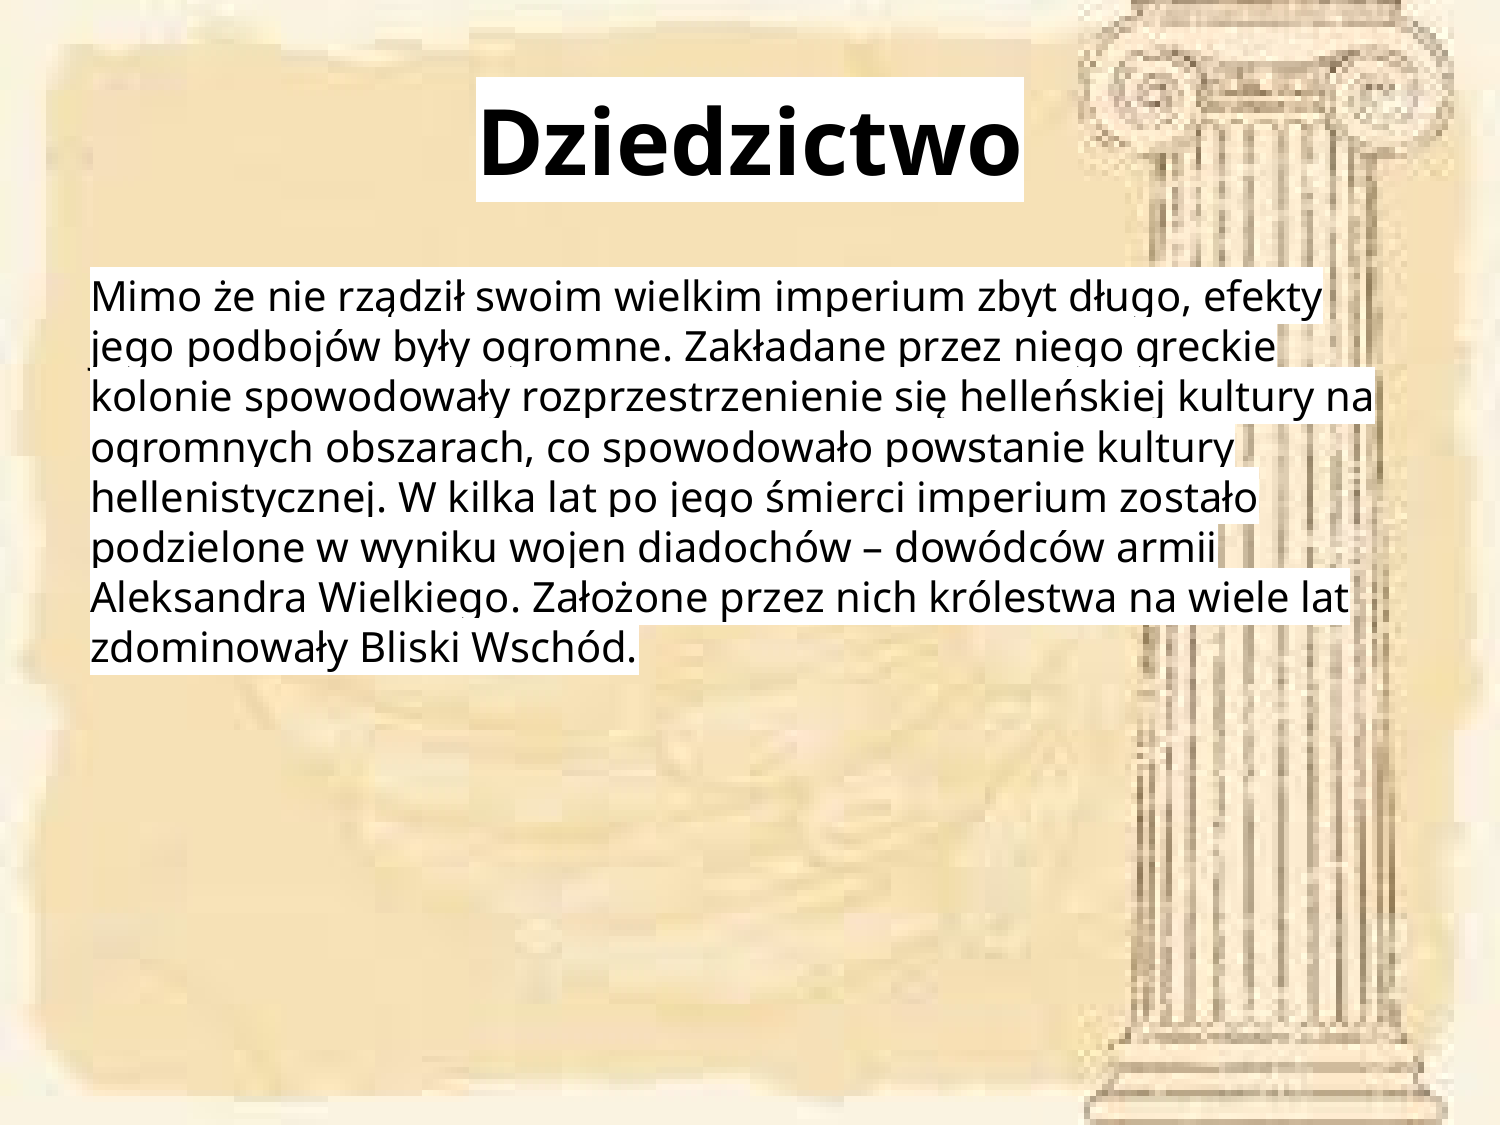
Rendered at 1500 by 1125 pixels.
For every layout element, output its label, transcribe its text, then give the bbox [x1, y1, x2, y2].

title Dziedzictwo [75, 45, 1425, 233]
list Mimo że nie rządził swoim wielkim imperium zbyt długo, efekty jego podbojów były ogromne. Zakładane przez niego greckie kolonie spowodowały rozprzestrzenienie się helleńskiej kultury na ogromnych obszarach, co spowodowało powstanie kultury hellenistycznej. W kilka lat po jego śmierci imperium zostało podzielone w wyniku wojen diadochów – dowódców armii Aleksandra Wielkiego. Założone przez nich królestwa na wiele lat zdominowały Bliski Wschód. [75, 262, 1425, 1005]
picture [0, 0, 1500, 1125]
